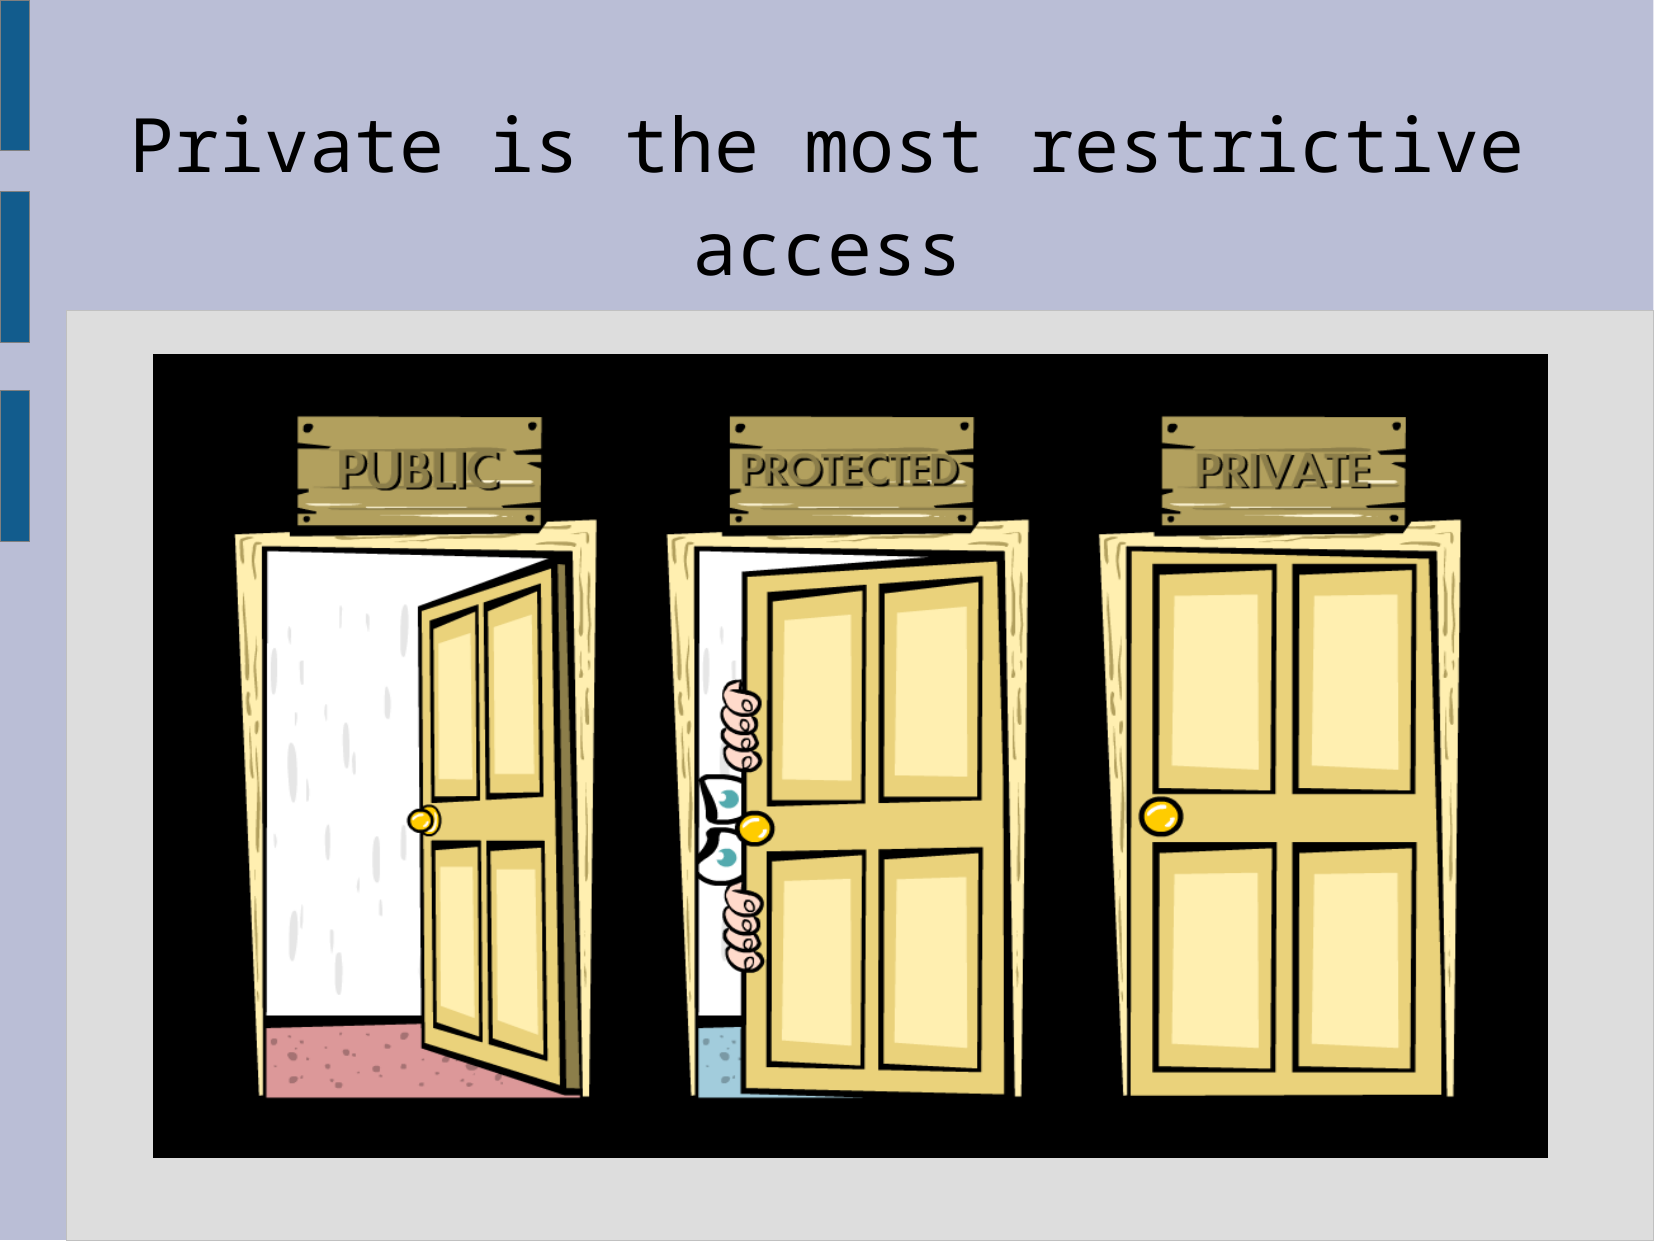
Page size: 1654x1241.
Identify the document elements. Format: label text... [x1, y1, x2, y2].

picture [153, 354, 1548, 1158]
title Private is the most restrictive access [121, 91, 1534, 299]
